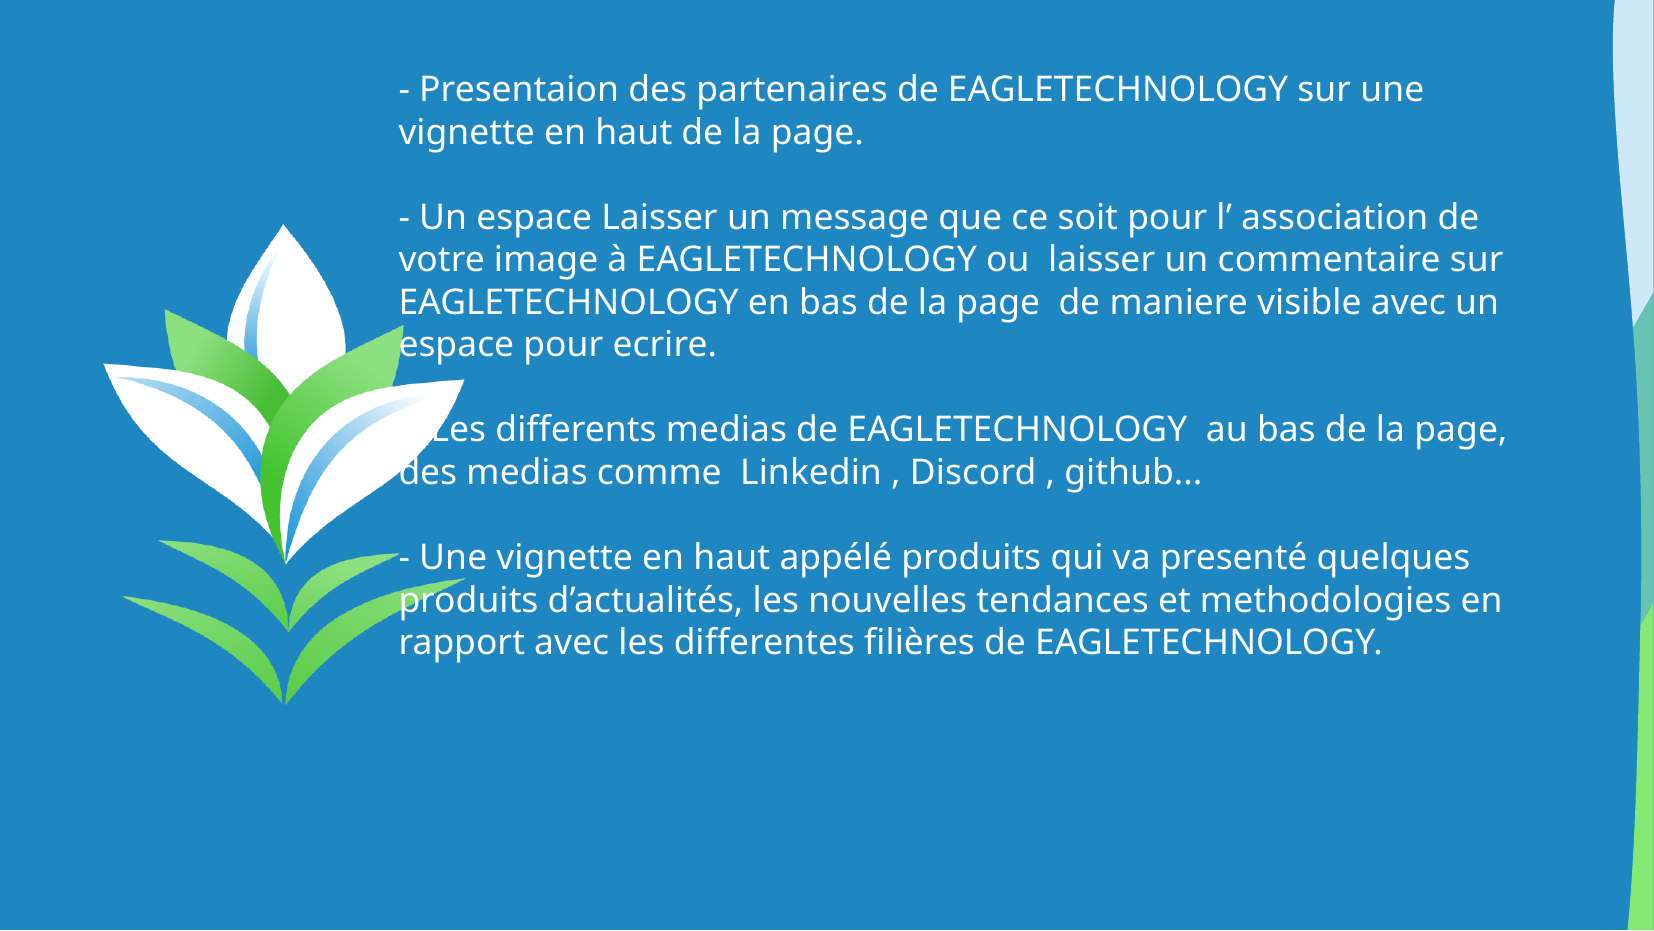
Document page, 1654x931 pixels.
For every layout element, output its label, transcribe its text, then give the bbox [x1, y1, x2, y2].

text_box - Presentaion des partenaires de EAGLETECHNOLOGY sur une vignette en haut de la page. - Un espace Laisser un message que ce soit pour l’ association de votre image à EAGLETECHNOLOGY ou laisser un commentaire sur EAGLETECHNOLOGY en bas de la page de maniere visible avec un espace pour ecrire. -- Les differents medias de EAGLETECHNOLOGY au bas de la page, des medias comme Linkedin , Discord , github... - Une vignette en haut appélé produits qui va presenté quelques produits d’actualités, les nouvelles tendances et methodologies en rapport avec les differentes filières de EAGLETECHNOLOGY. [383, 58, 1565, 670]
picture [103, 224, 466, 706]
